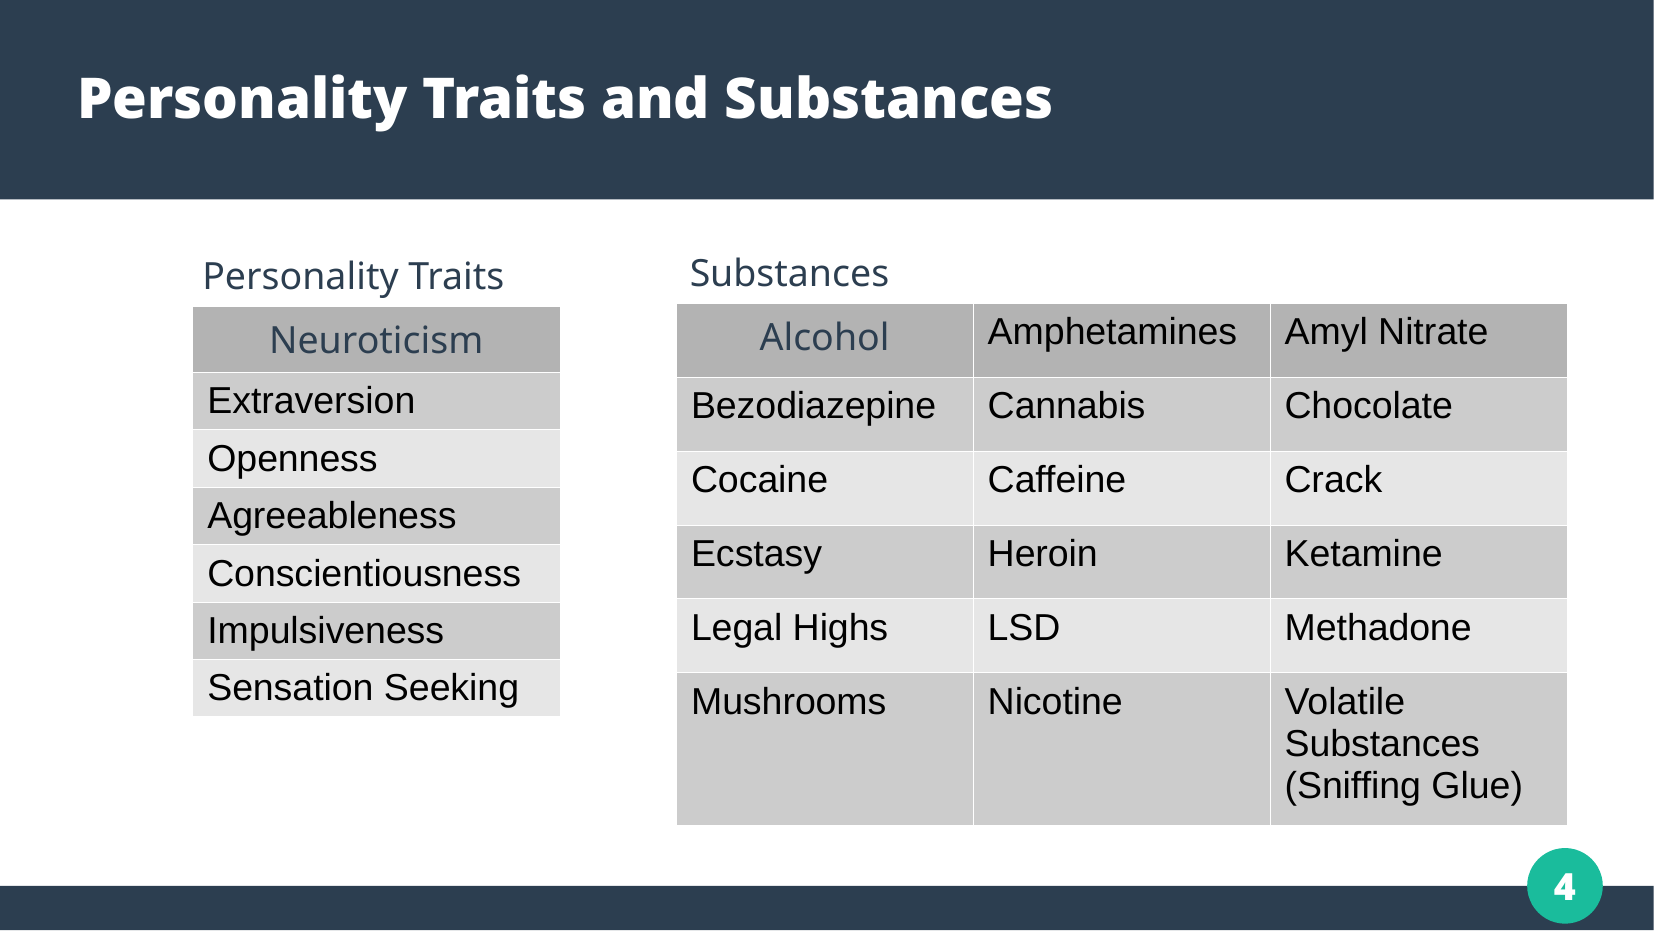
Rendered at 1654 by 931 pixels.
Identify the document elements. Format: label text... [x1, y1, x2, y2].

text_box Personality Traits [187, 243, 488, 306]
table_header Alcohol [677, 304, 973, 377]
text_box Substances [675, 240, 883, 304]
table_cell Cocaine [677, 452, 973, 525]
table_header Neuroticism [193, 307, 560, 372]
table_cell Sensation Seeking [193, 660, 560, 716]
table_cell Ecstasy [677, 526, 973, 598]
table_header Amphetamines [974, 304, 1270, 377]
table_cell Caffeine [974, 452, 1270, 525]
table_cell Openness [193, 430, 560, 487]
table_cell Extraversion [193, 373, 560, 429]
table_cell Nicotine [974, 673, 1270, 825]
table_cell Volatile Substances (Sniffing Glue) [1271, 673, 1567, 825]
table_cell Legal Highs [677, 599, 973, 672]
table_cell Mushrooms [677, 673, 973, 825]
table_cell Crack [1271, 452, 1567, 525]
table_cell Chocolate [1271, 378, 1567, 451]
table_cell Heroin [974, 526, 1270, 598]
title Personality Traits and Substances [77, 37, 1613, 156]
table_cell Impulsiveness [193, 603, 560, 659]
table_cell Cannabis [974, 378, 1270, 451]
table_cell LSD [974, 599, 1270, 672]
table_cell Ketamine [1271, 526, 1567, 598]
table_cell Methadone [1271, 599, 1567, 672]
table_header Amyl Nitrate [1271, 304, 1567, 377]
table_cell Agreeableness [193, 488, 560, 544]
table_cell Conscientiousness [193, 545, 560, 602]
table_cell Bezodiazepine [677, 378, 973, 451]
